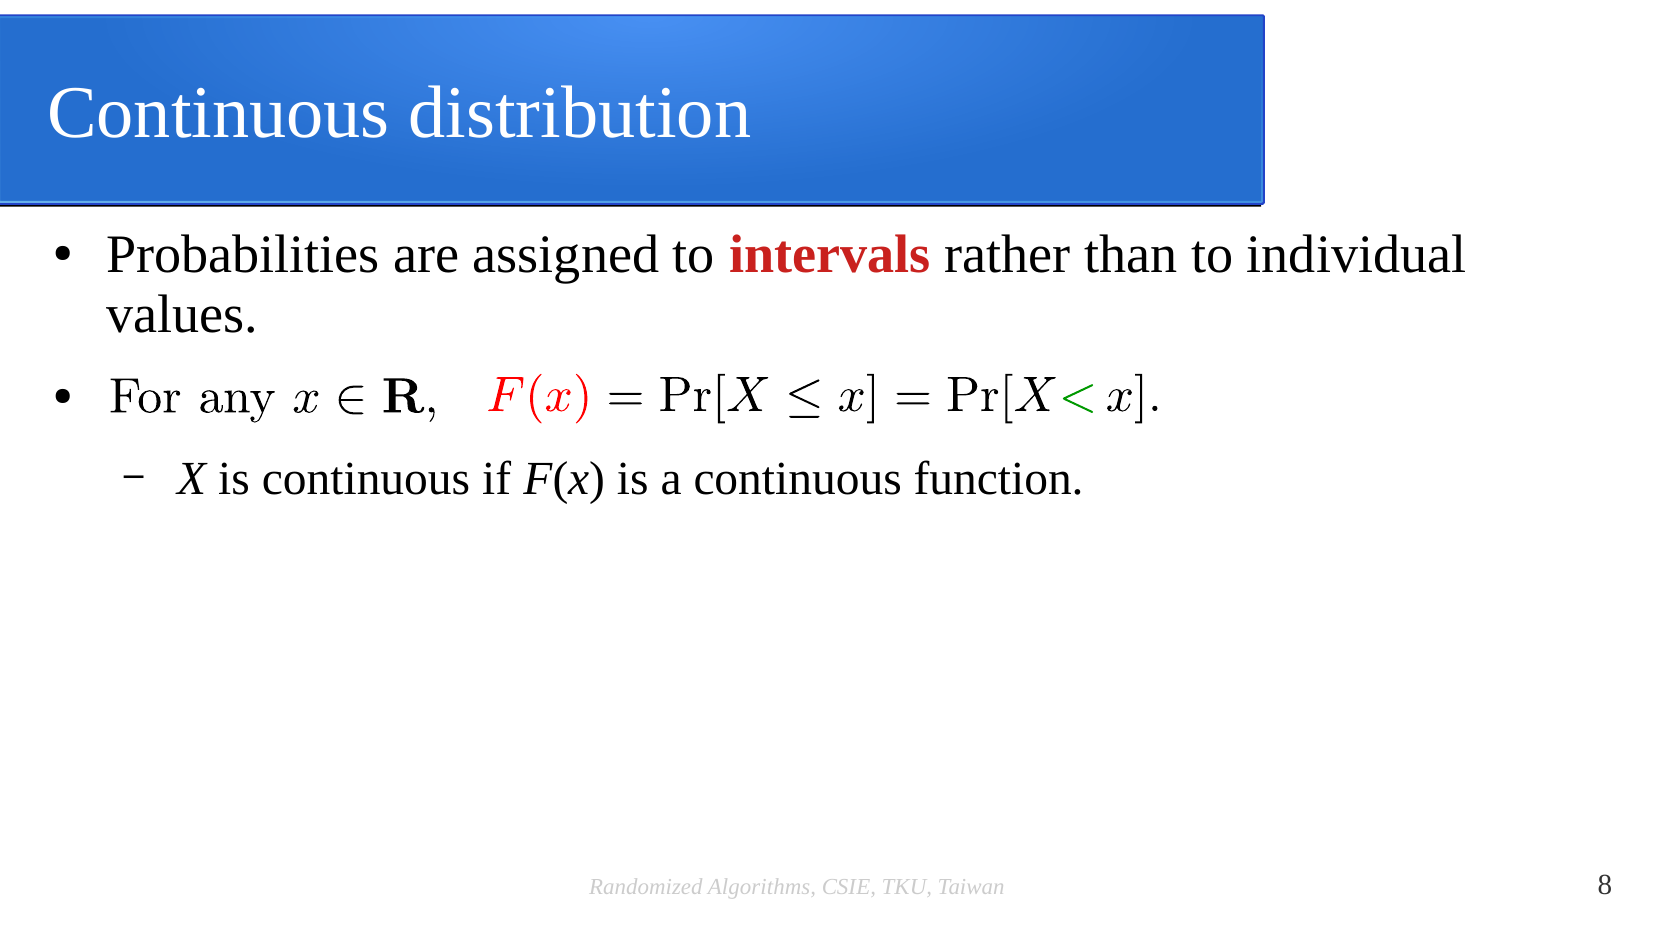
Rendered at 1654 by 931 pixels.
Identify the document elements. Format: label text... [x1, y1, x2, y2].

picture [484, 371, 1160, 426]
list Probabilities are assigned to intervals rather than to individual values. X is continuous if F(x) is a continuous function. [35, 224, 1524, 764]
title Continuous distribution [47, 35, 1199, 189]
picture [108, 378, 435, 423]
